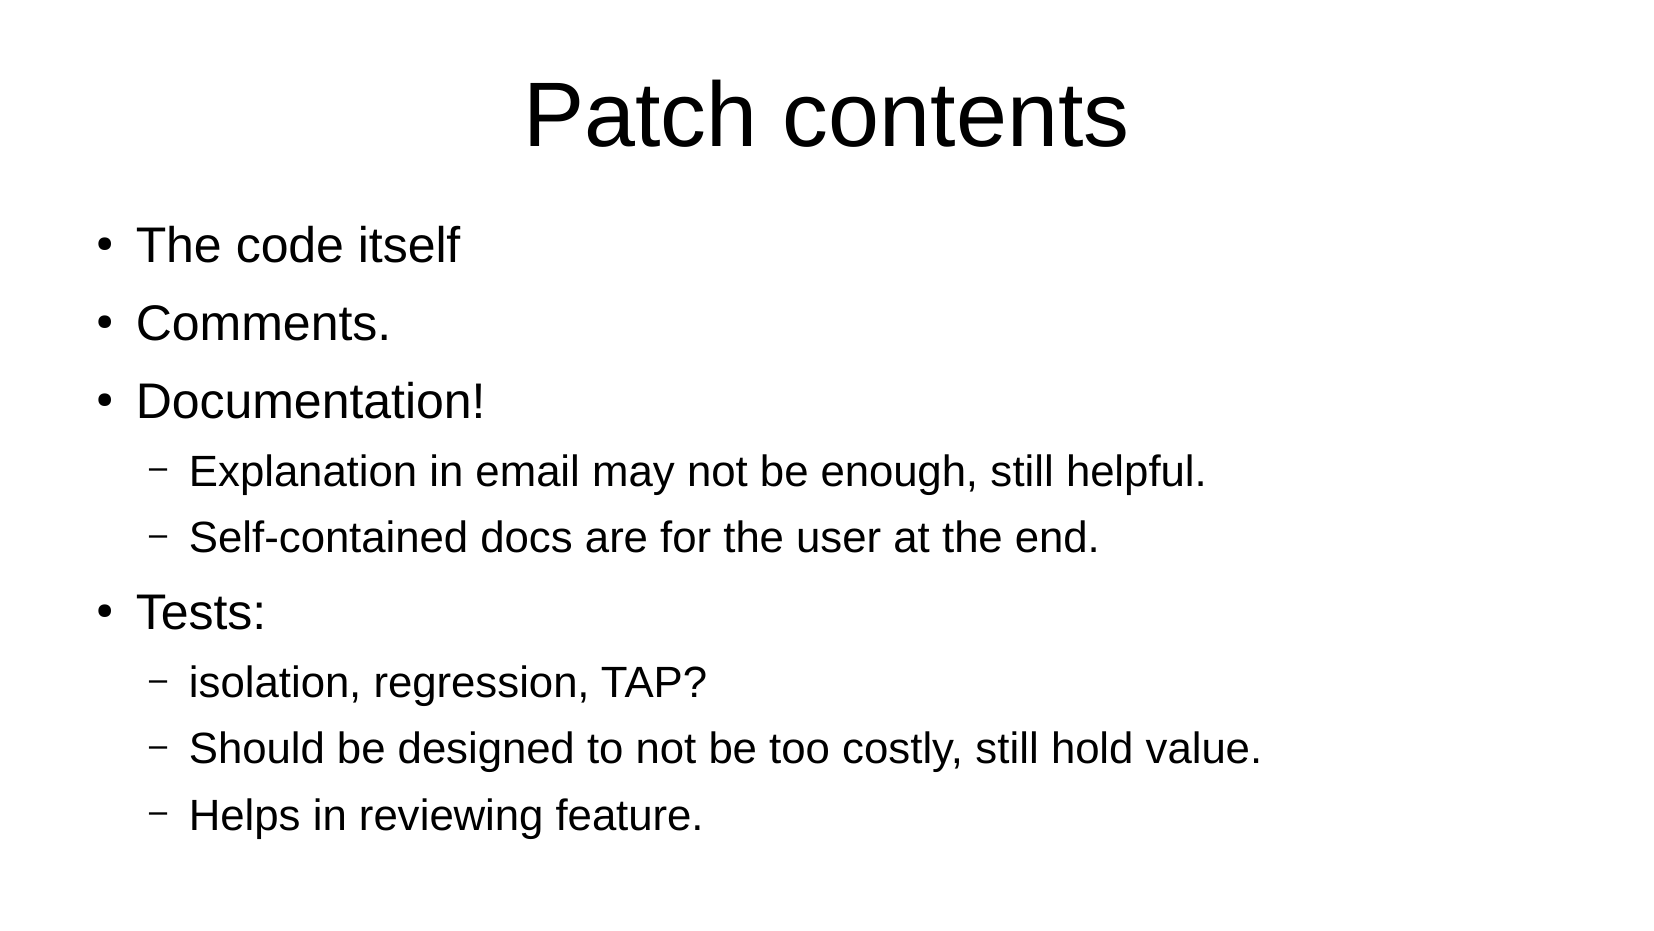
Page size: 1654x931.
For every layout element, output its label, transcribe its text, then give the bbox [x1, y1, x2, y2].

title Patch contents [82, 37, 1571, 193]
list The code itself Comments. Documentation! Explanation in email may not be enough, still helpful. Self-contained docs are for the user at the end. Tests: isolation, regression, TAP? Should be designed to not be too costly, still hold value. Helps in reviewing feature. [82, 217, 1571, 841]
